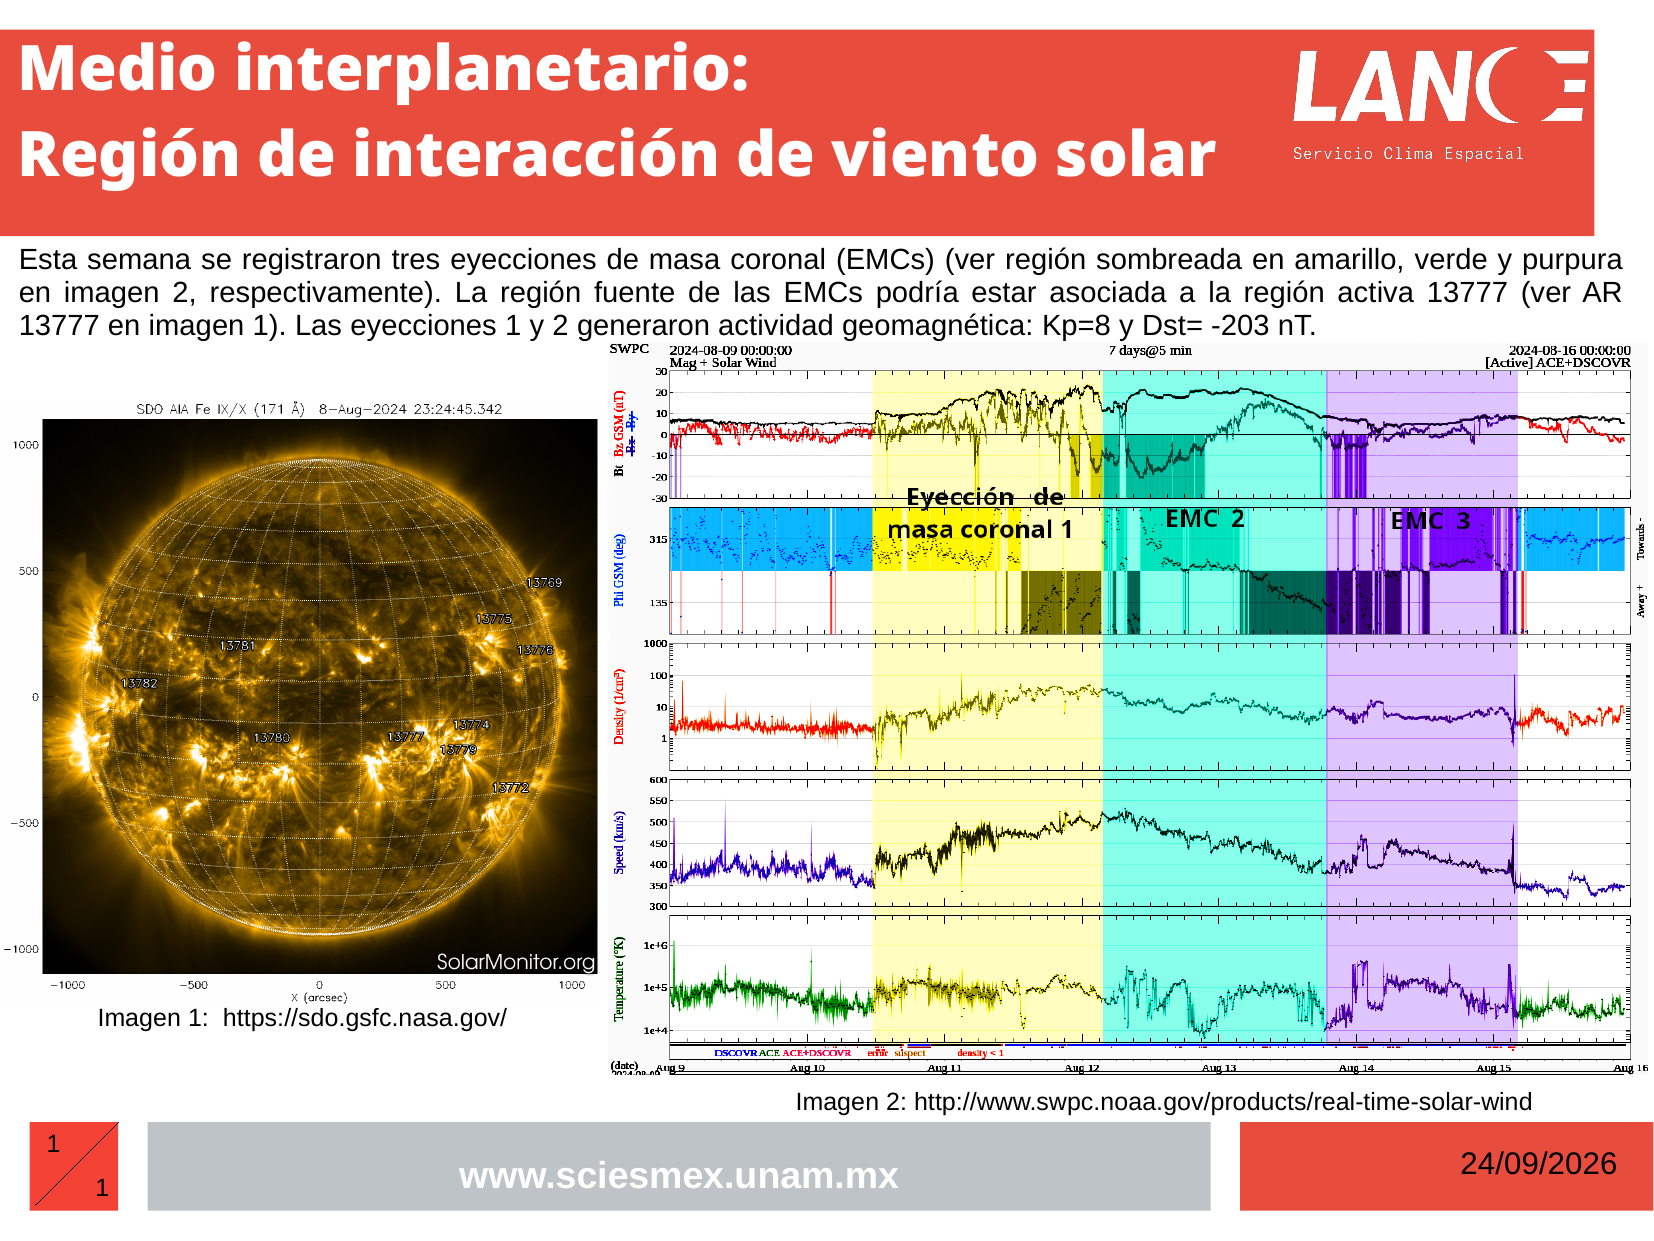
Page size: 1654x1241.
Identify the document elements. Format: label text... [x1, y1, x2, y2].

text_box Esta semana se registraron tres eyecciones de masa coronal (EMCs) (ver región sombreada en amarillo, verde y purpura en imagen 2, respectivamente). La región fuente de las EMCs podría estar asociada a la región activa 13777 (ver AR 13777 en imagen 1). Las eyecciones 1 y 2 generaron actividad geomagnética: Kp=8 y Dst= -203 nT. [4, 235, 1641, 349]
picture [608, 342, 1648, 1075]
text_box www.sciesmex.unam.mx [153, 1133, 1205, 1217]
text_box 1 [35, 1151, 125, 1209]
text_box 15/08/2024 [1424, 1122, 1654, 1205]
title Medio interplanetario: Región de interacción de viento solar [17, 23, 1270, 172]
text_box <número> [31, 1122, 176, 1170]
text_box Imagen 2: http://www.swpc.noaa.gov/products/real-time-solar-wind [780, 1080, 1550, 1124]
picture [1293, 47, 1589, 162]
picture [0, 401, 603, 1004]
text_box Imagen 1: https://sdo.gsfc.nasa.gov/ [82, 1004, 541, 1040]
